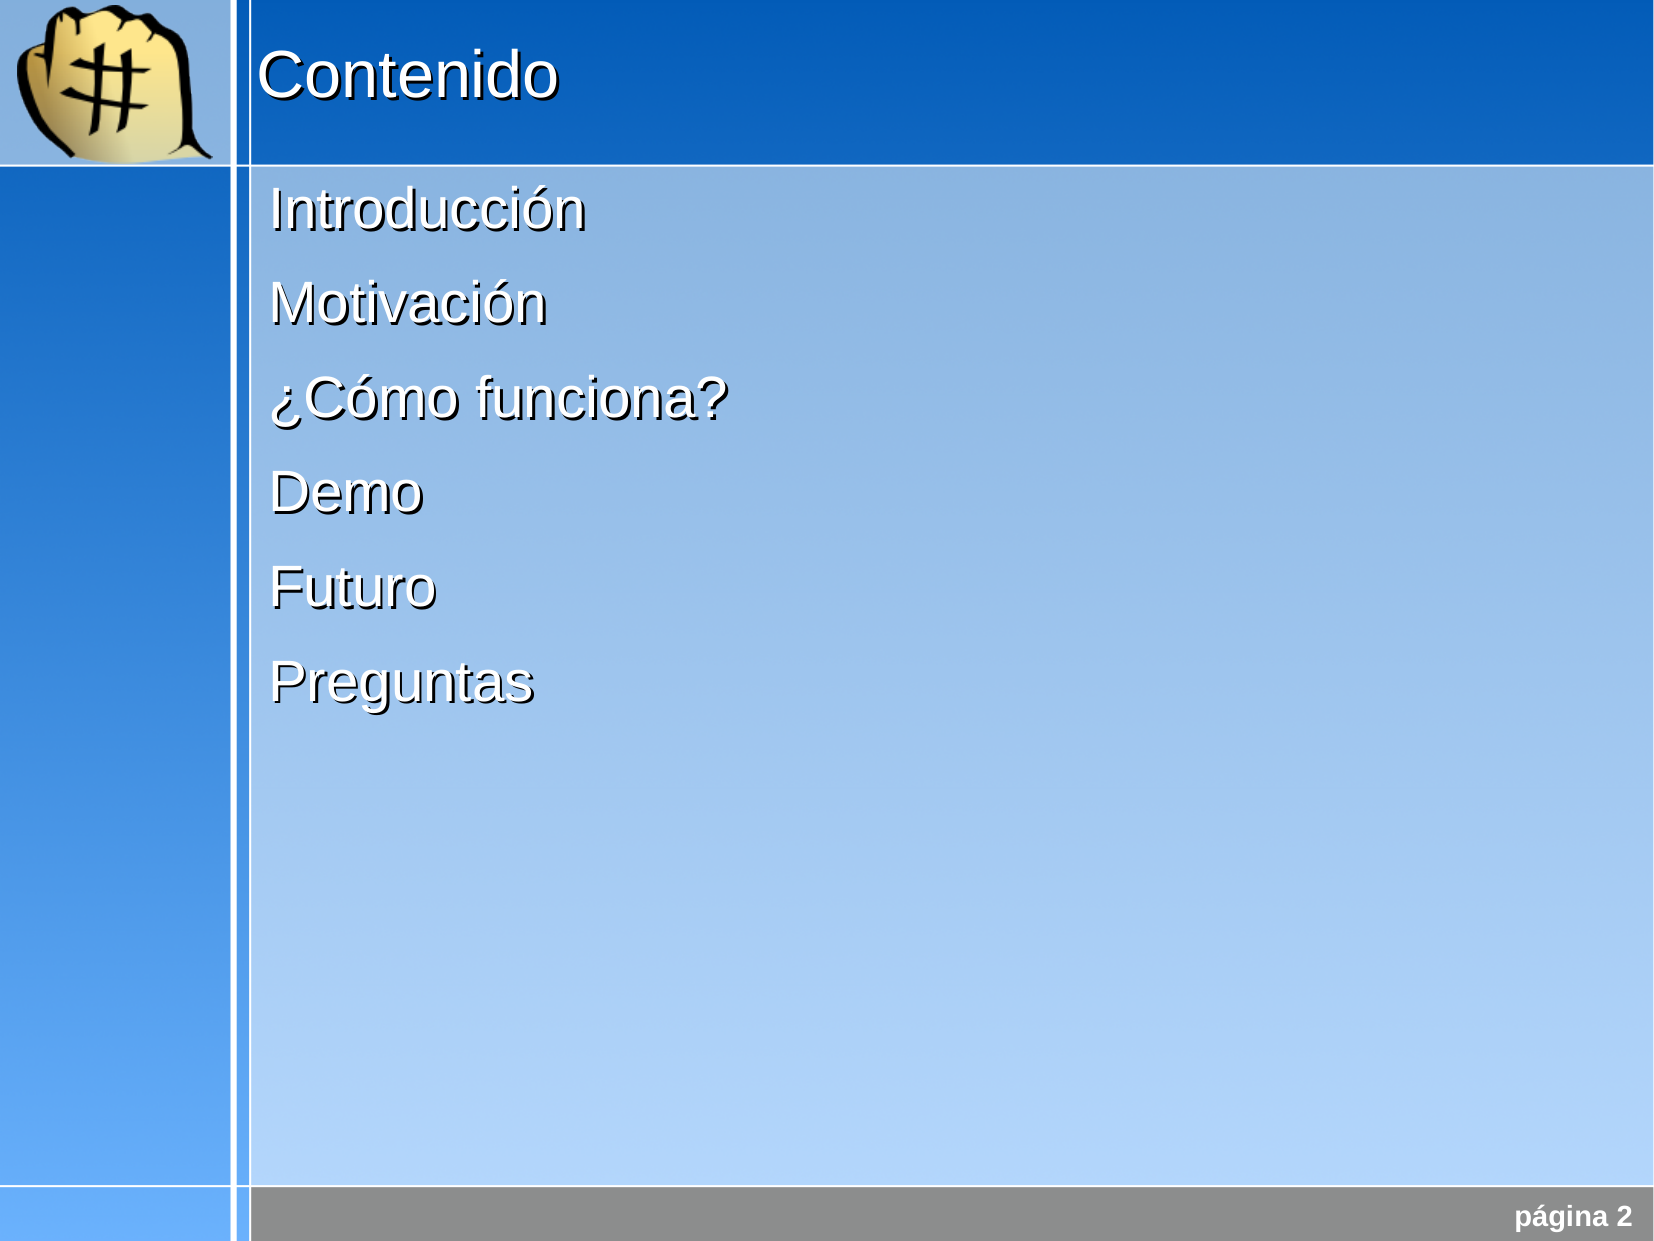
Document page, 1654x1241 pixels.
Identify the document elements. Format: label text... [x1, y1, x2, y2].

picture [0, 0, 1654, 1241]
title Contenido [256, 12, 1482, 137]
list Introducción Motivación ¿Cómo funciona? Demo Futuro Preguntas [250, 175, 1477, 1051]
